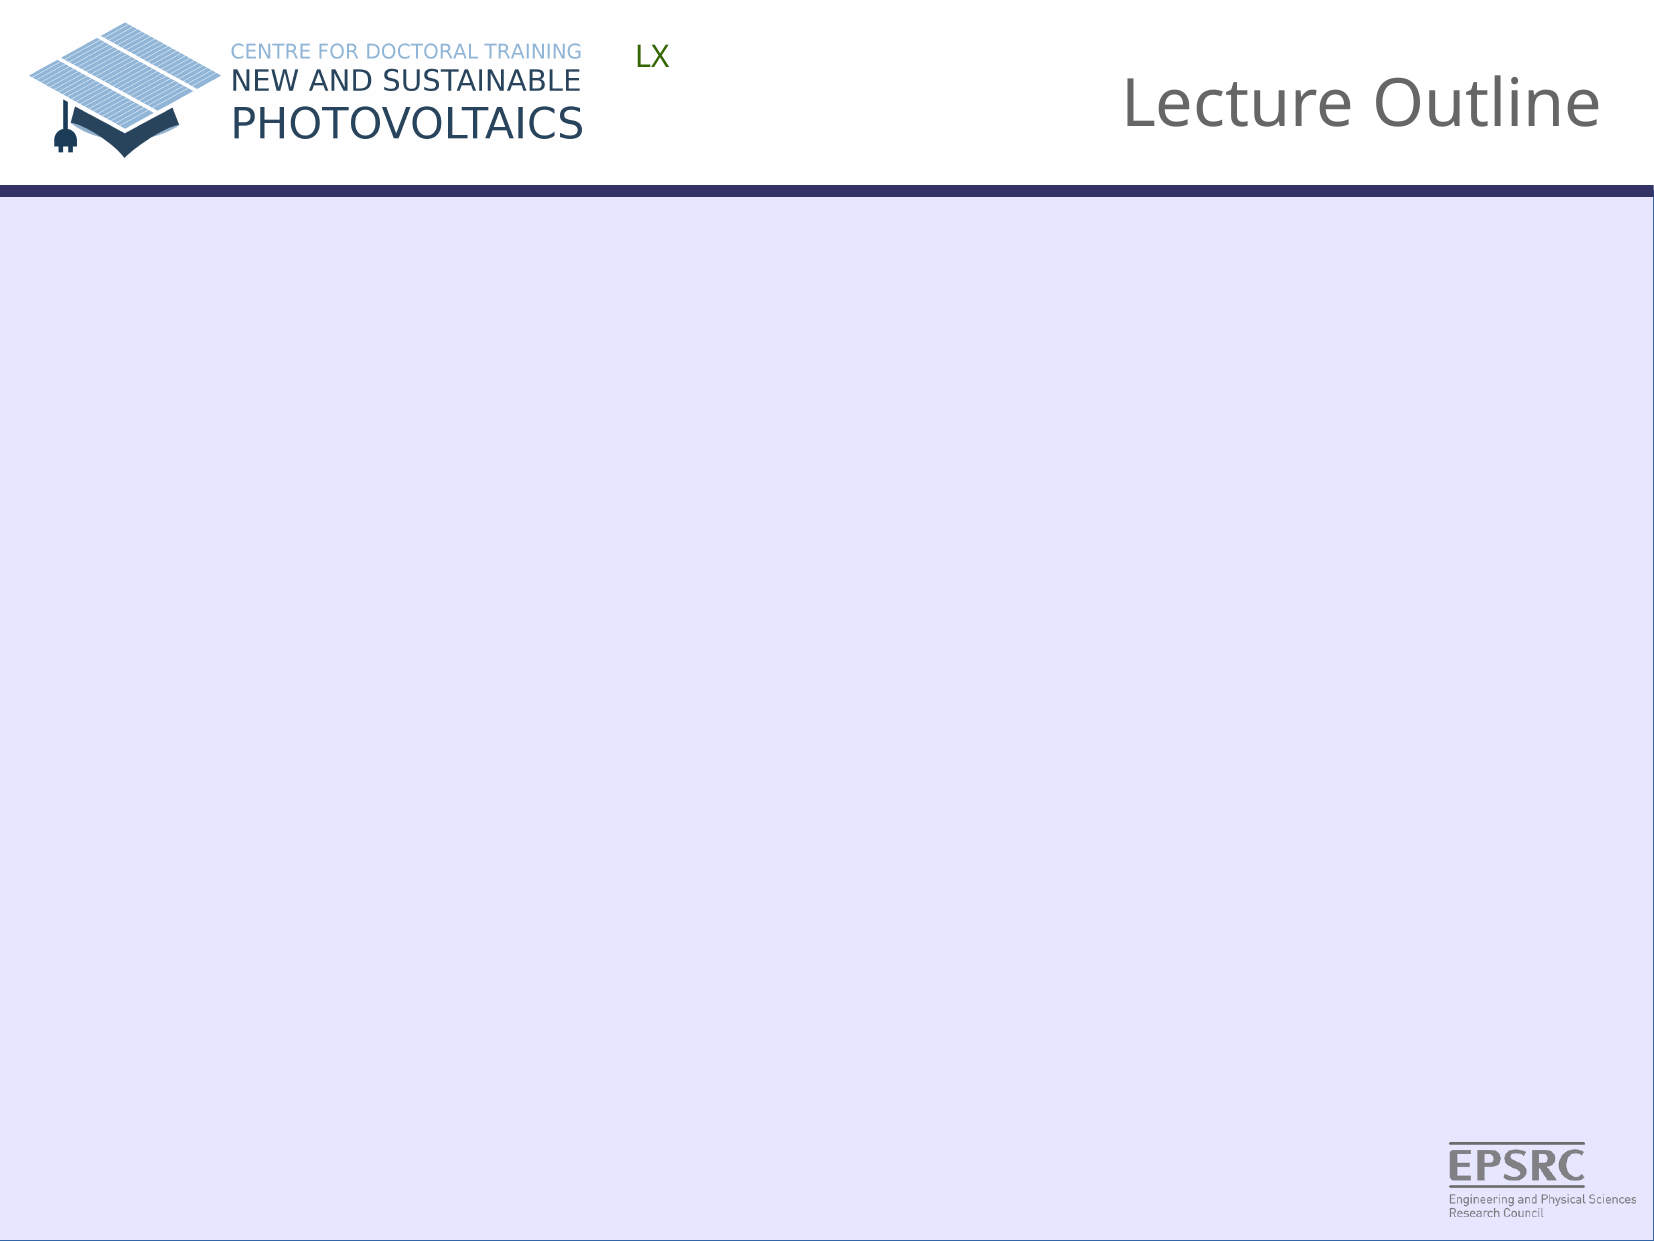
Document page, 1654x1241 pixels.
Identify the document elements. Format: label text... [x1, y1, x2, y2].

picture [1449, 1142, 1636, 1217]
text_box Lecture Outline [767, 51, 1618, 142]
text_box LX [620, 29, 880, 80]
picture [19, 17, 591, 166]
text_box [0, 197, 1654, 1241]
